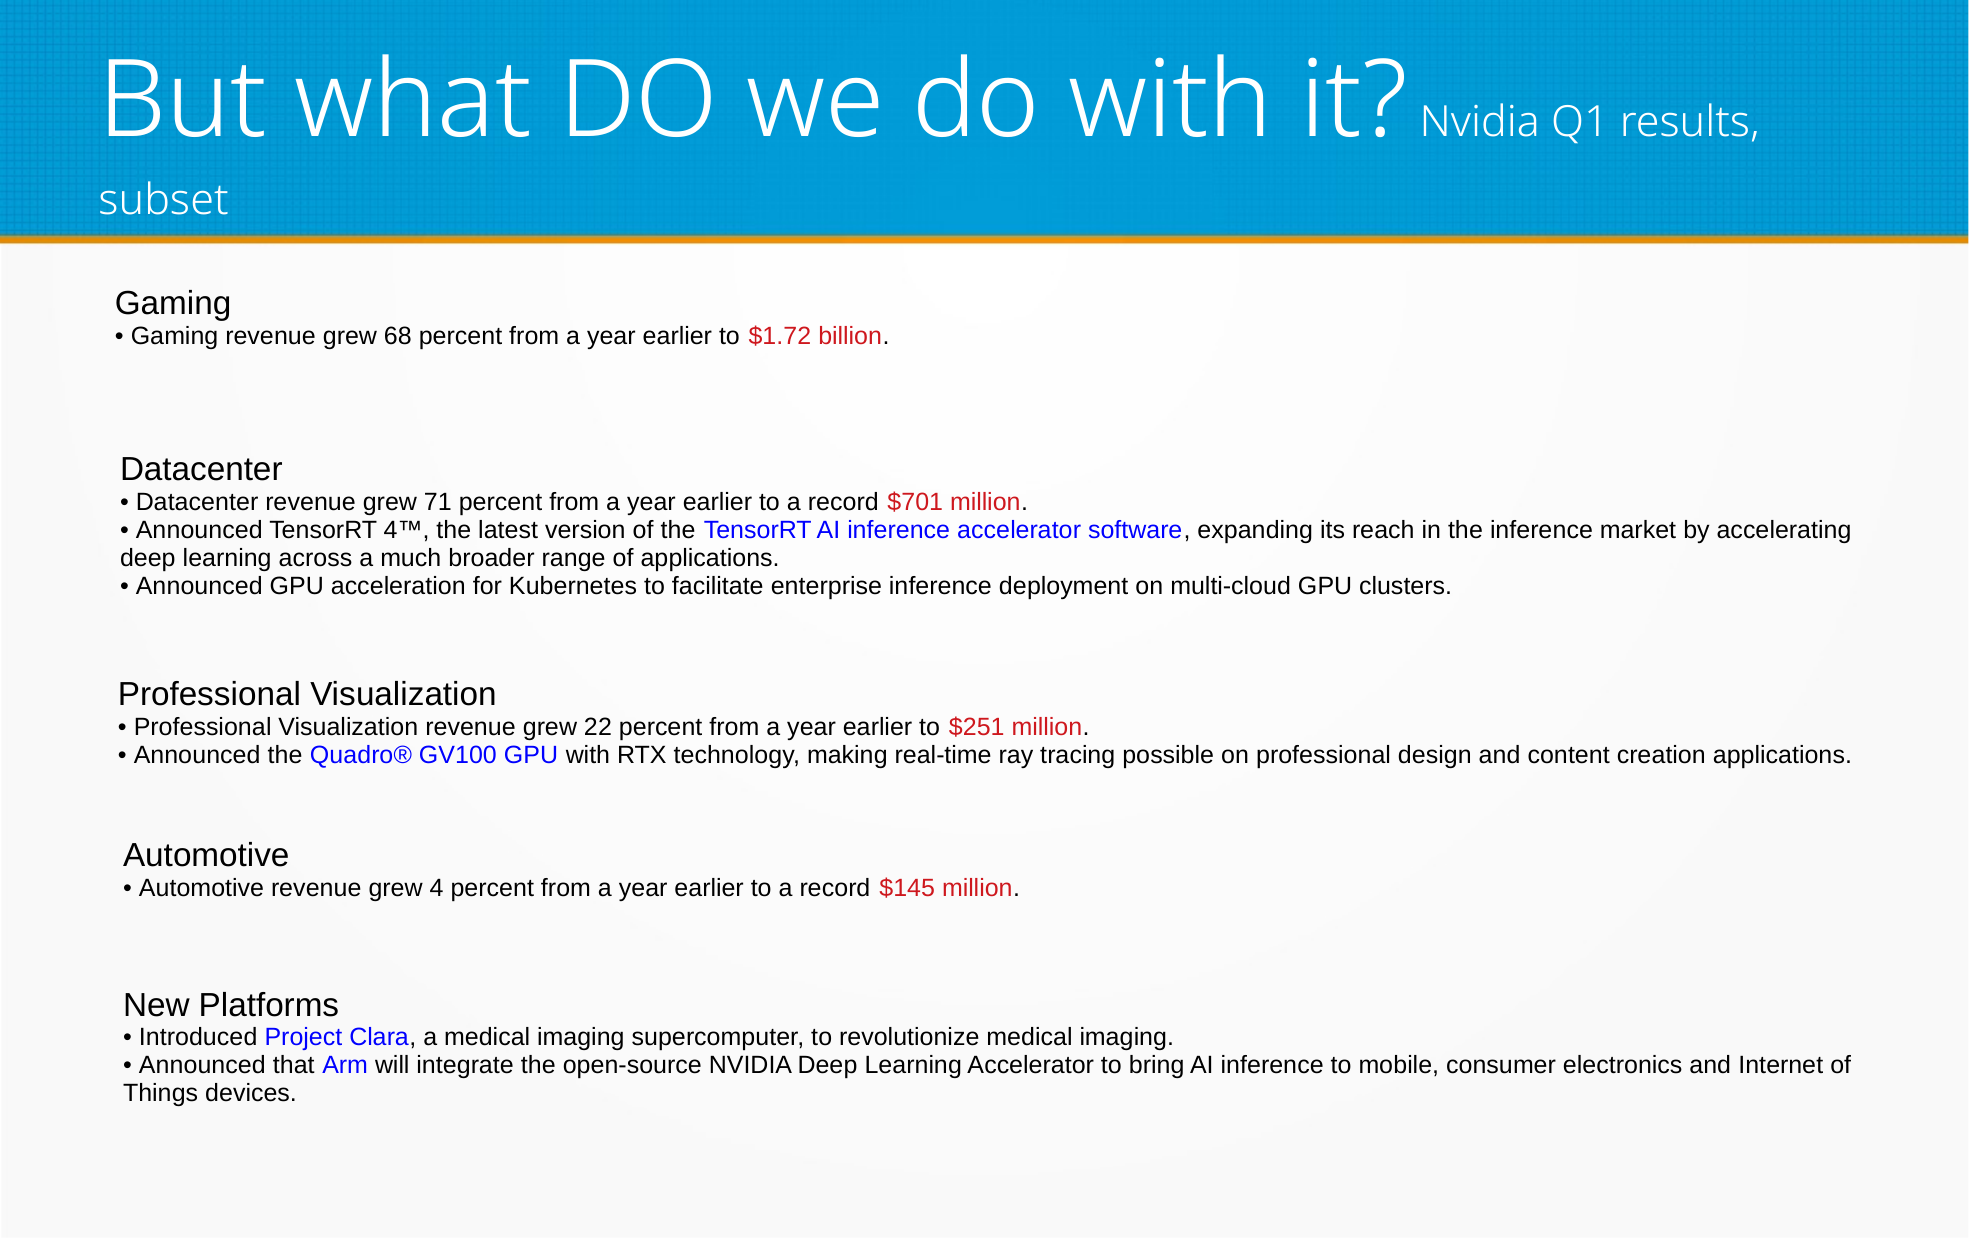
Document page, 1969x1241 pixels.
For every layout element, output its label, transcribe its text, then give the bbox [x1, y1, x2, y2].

picture [0, 233, 1969, 1241]
text_box Datacenter • Datacenter revenue grew 71 percent from a year earlier to a record $701 million. • Announced TensorRT 4™, the latest version of the TensorRT AI inference accelerator software, expanding its reach in the inference market by accelerating deep learning across a much broader range of applications. • Announced GPU acceleration for Kubernetes to facilitate enterprise inference deployment on multi-cloud GPU clusters. [114, 375, 1945, 676]
text_box Automotive • Automotive revenue grew 4 percent from a year earlier to a record $145 million. [117, 793, 1888, 928]
text_box New Platforms • Introduced Project Clara, a medical imaging supercomputer, to revolutionize medical imaging. • Announced that Arm will integrate the open-source NVIDIA Deep Learning Accelerator to bring AI inference to mobile, consumer electronics and Internet of Things devices. [117, 928, 1888, 1165]
title But what DO we do with it? Nvidia Q1 results, subset [98, 19, 1870, 227]
text_box Gaming • Gaming revenue grew 68 percent from a year earlier to $1.72 billion. [109, 255, 1921, 379]
text_box Professional Visualization • Professional Visualization revenue grew 22 percent from a year earlier to $251 million. • Announced the Quadro® GV100 GPU with RTX technology, making real-time ray tracing possible on professional design and content creation applications. [112, 660, 1894, 784]
